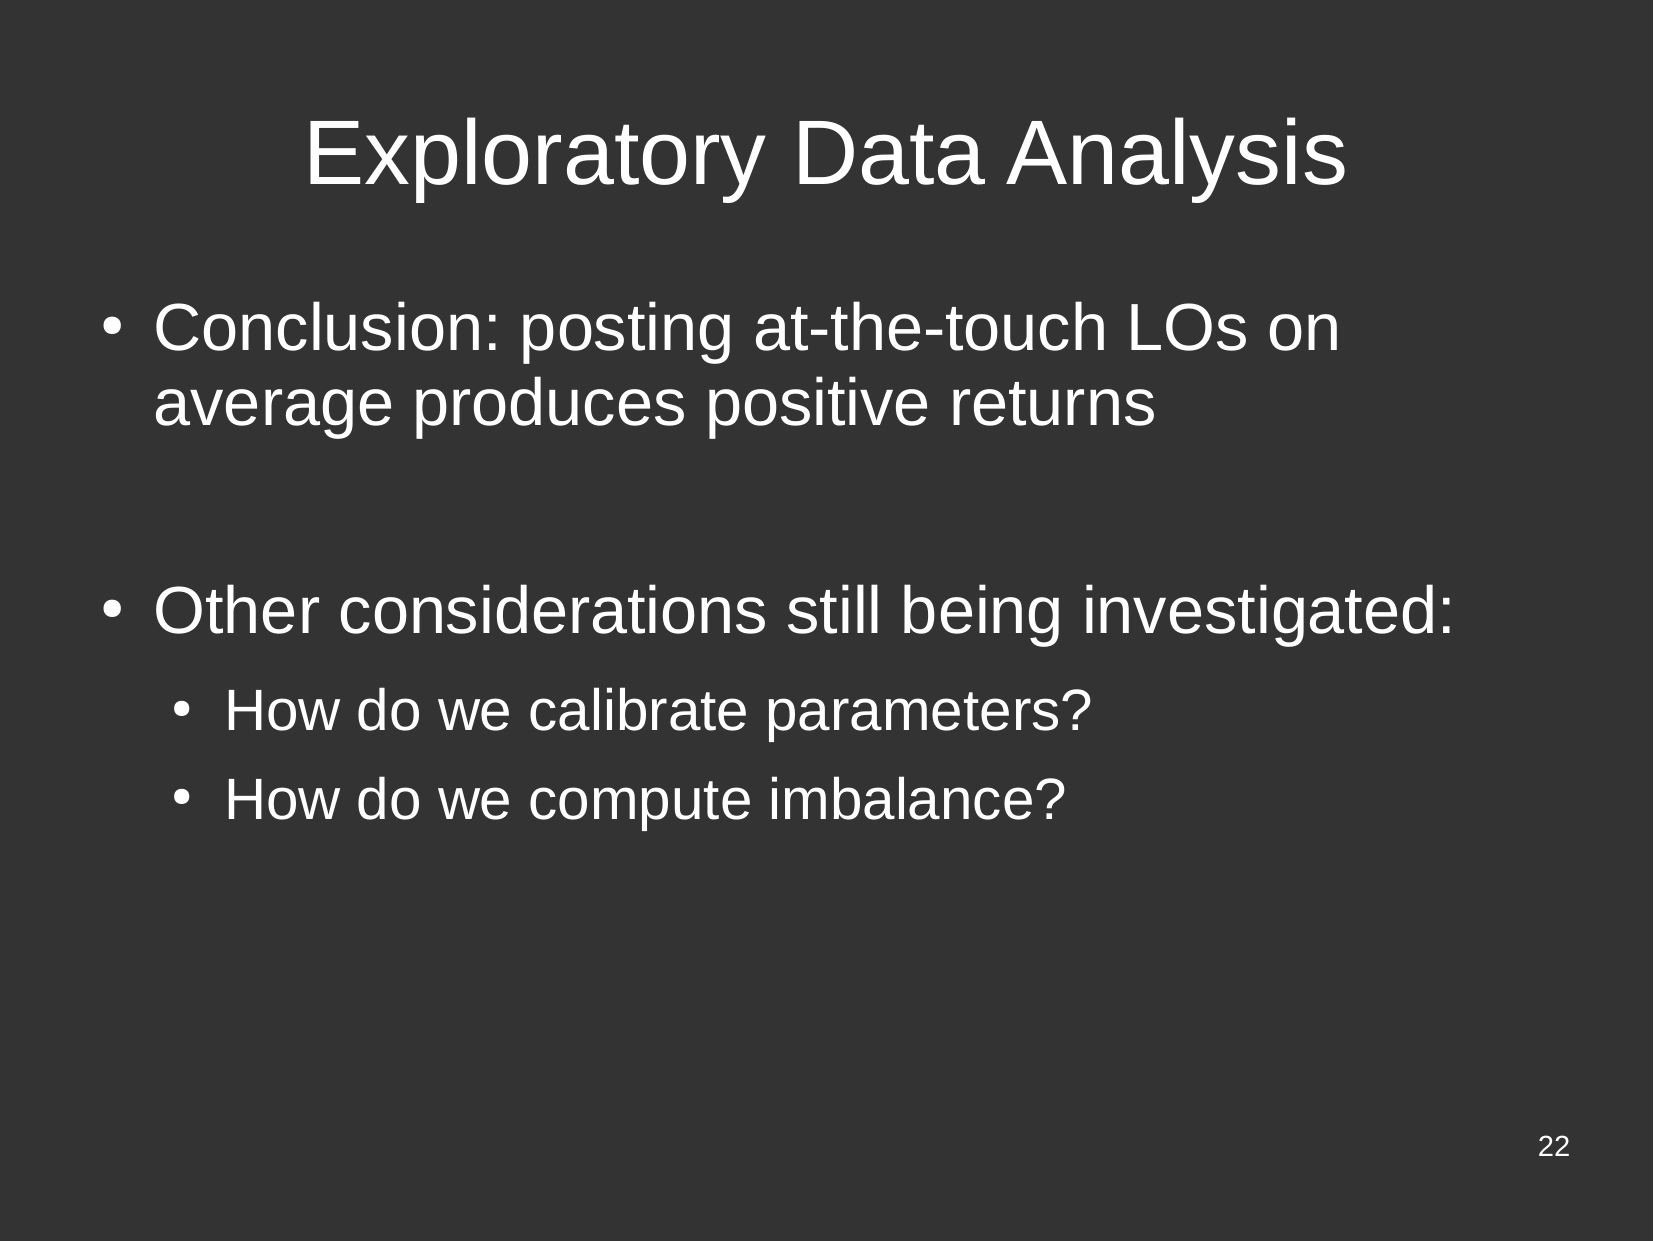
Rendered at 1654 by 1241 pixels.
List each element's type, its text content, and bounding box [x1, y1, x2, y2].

list Conclusion: posting at-the-touch LOs on average produces positive returns Other considerations still being investigated: How do we calibrate parameters? How do we compute imbalance? [82, 290, 1591, 1010]
title Exploratory Data Analysis [82, 49, 1571, 257]
